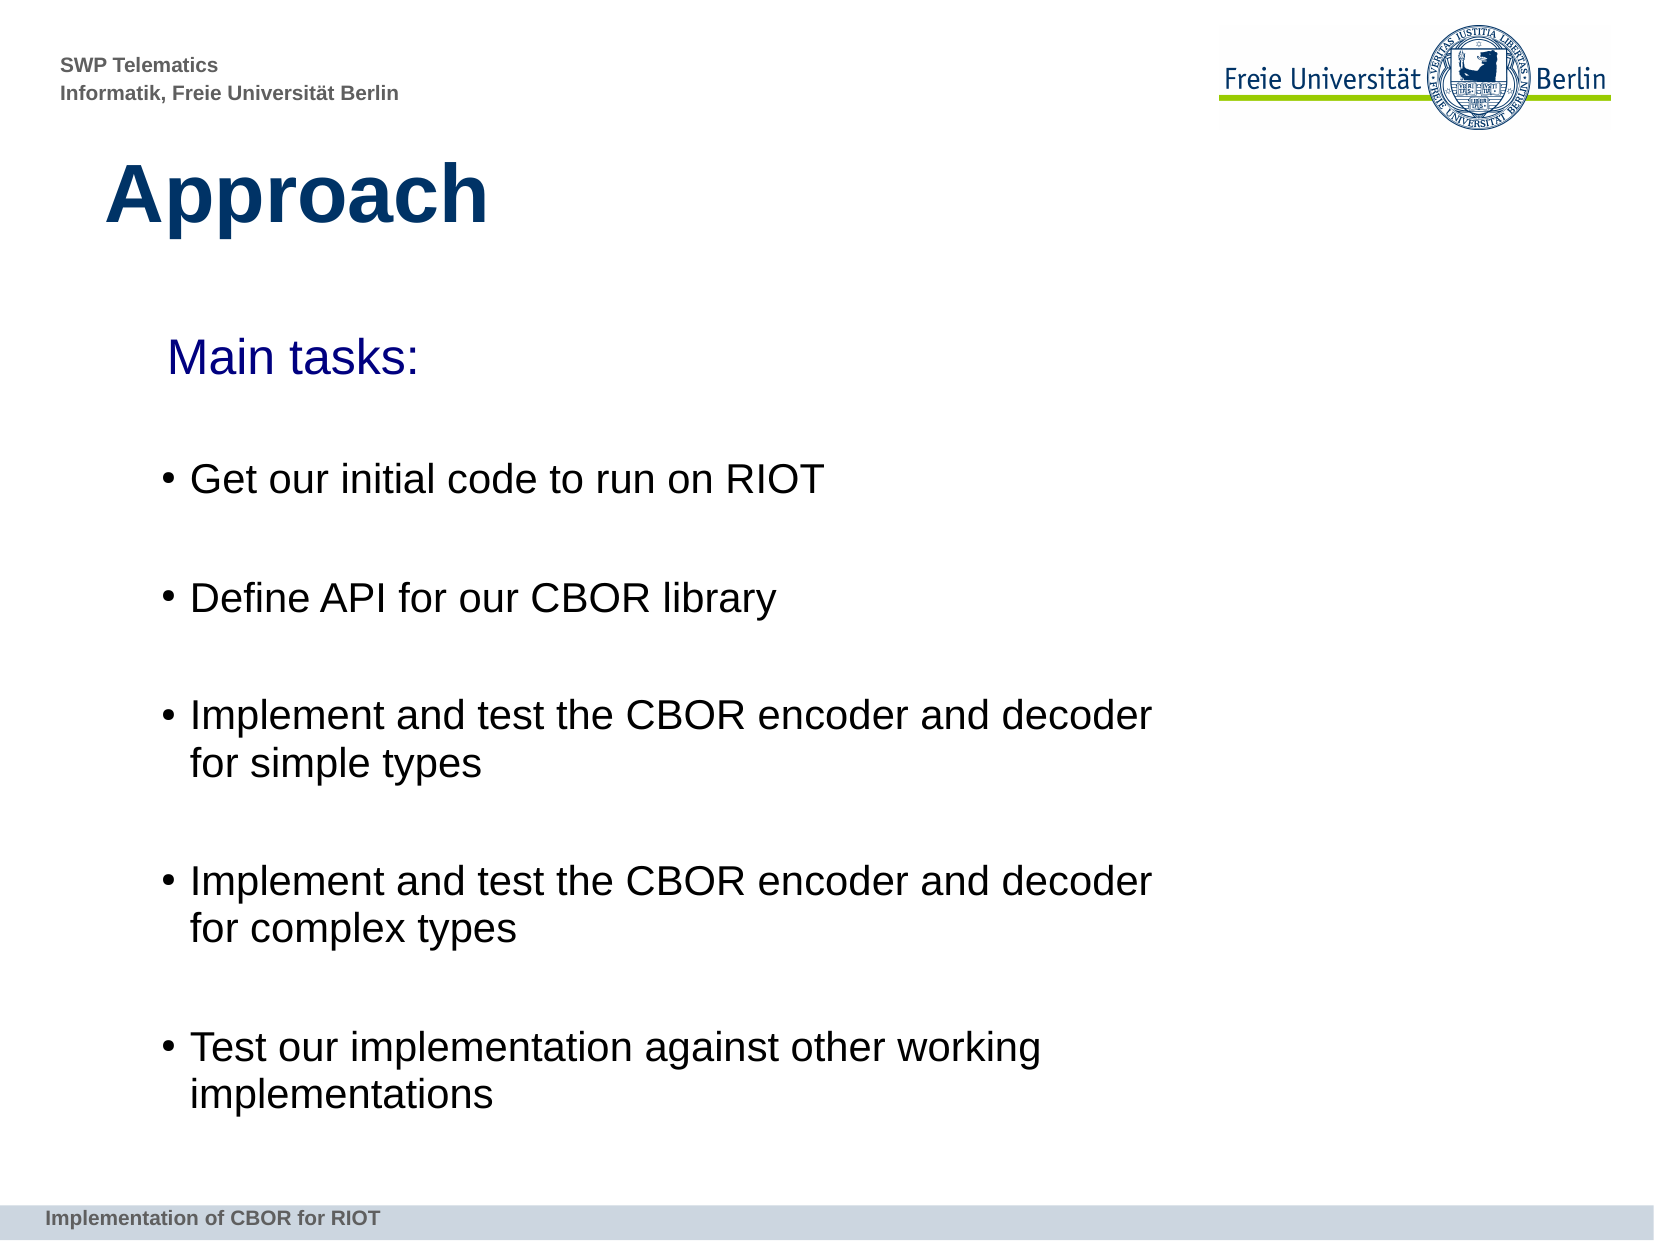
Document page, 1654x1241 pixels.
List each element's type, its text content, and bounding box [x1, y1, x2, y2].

picture [1219, 25, 1611, 130]
title Approach [45, 147, 1609, 260]
list Main tasks: Get our initial code to run on RIOT Define API for our CBOR library Implement and test the CBOR encoder and decoder for simple types Implement and test the CBOR encoder and decoder for complex types Test our implementation against other working implementations [131, 270, 1171, 1126]
